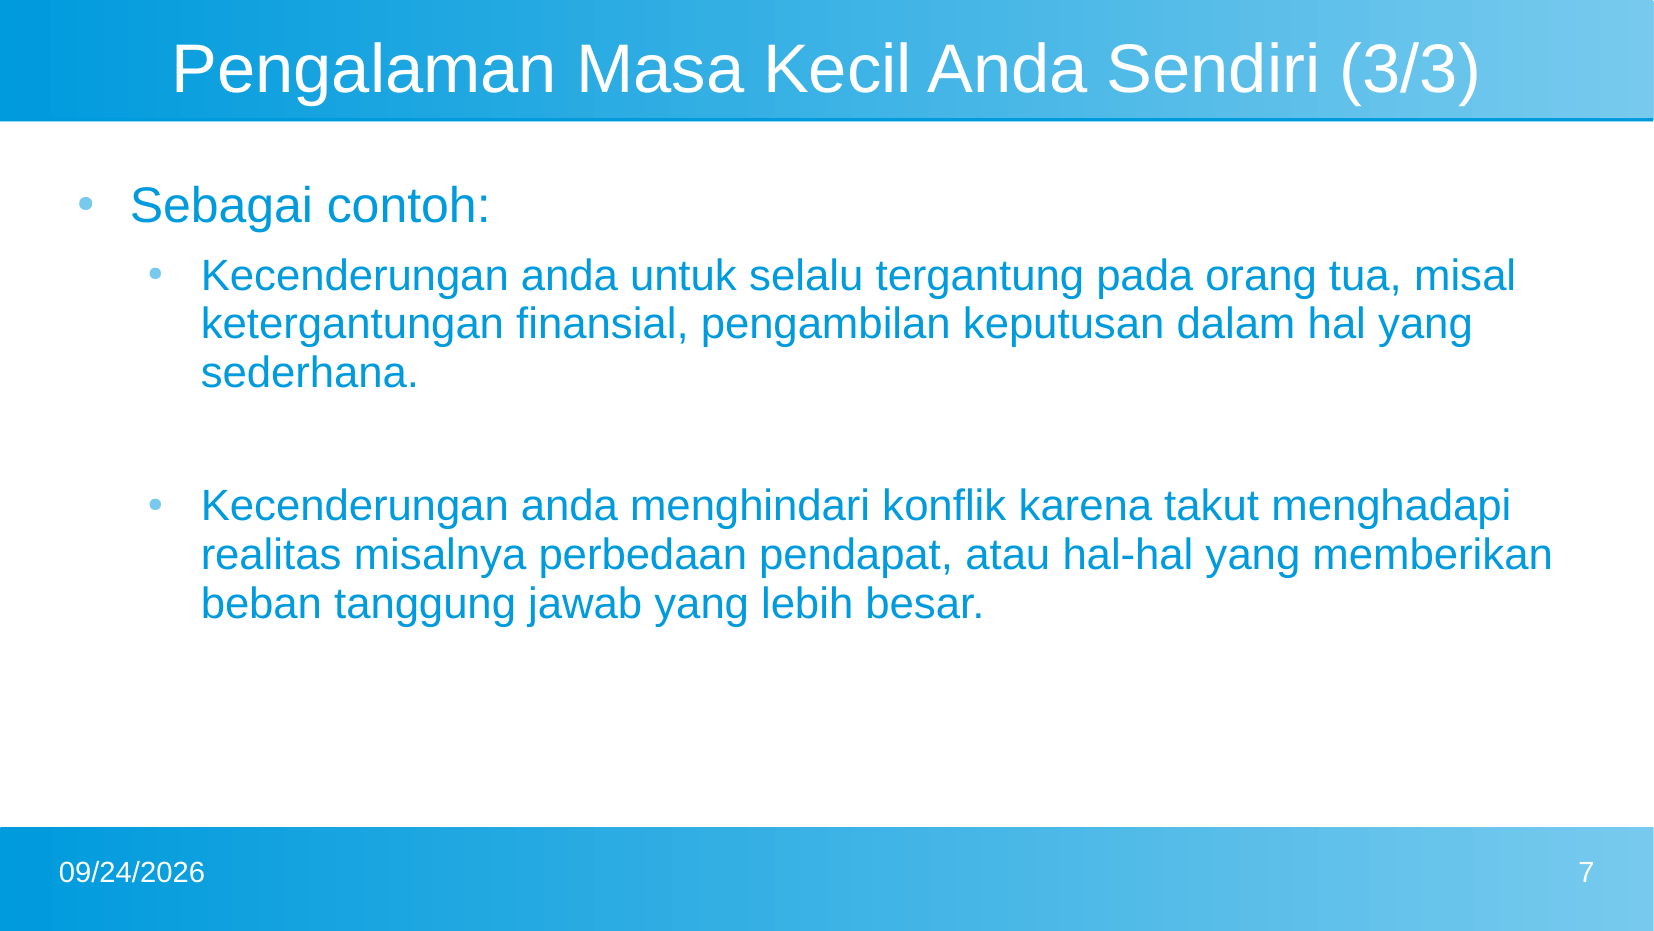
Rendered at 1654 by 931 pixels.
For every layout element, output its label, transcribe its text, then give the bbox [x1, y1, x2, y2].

list Sebagai contoh: Kecenderungan anda untuk selalu tergantung pada orang tua, misal ketergantungan finansial, pengambilan keputusan dalam hal yang sederhana. Kecenderungan anda menghindari konflik karena takut menghadapi realitas misalnya perbedaan pendapat, atau hal-hal yang memberikan beban tanggung jawab yang lebih besar. [59, 177, 1595, 768]
title Pengalaman Masa Kecil Anda Sendiri (3/3) [59, 29, 1595, 108]
